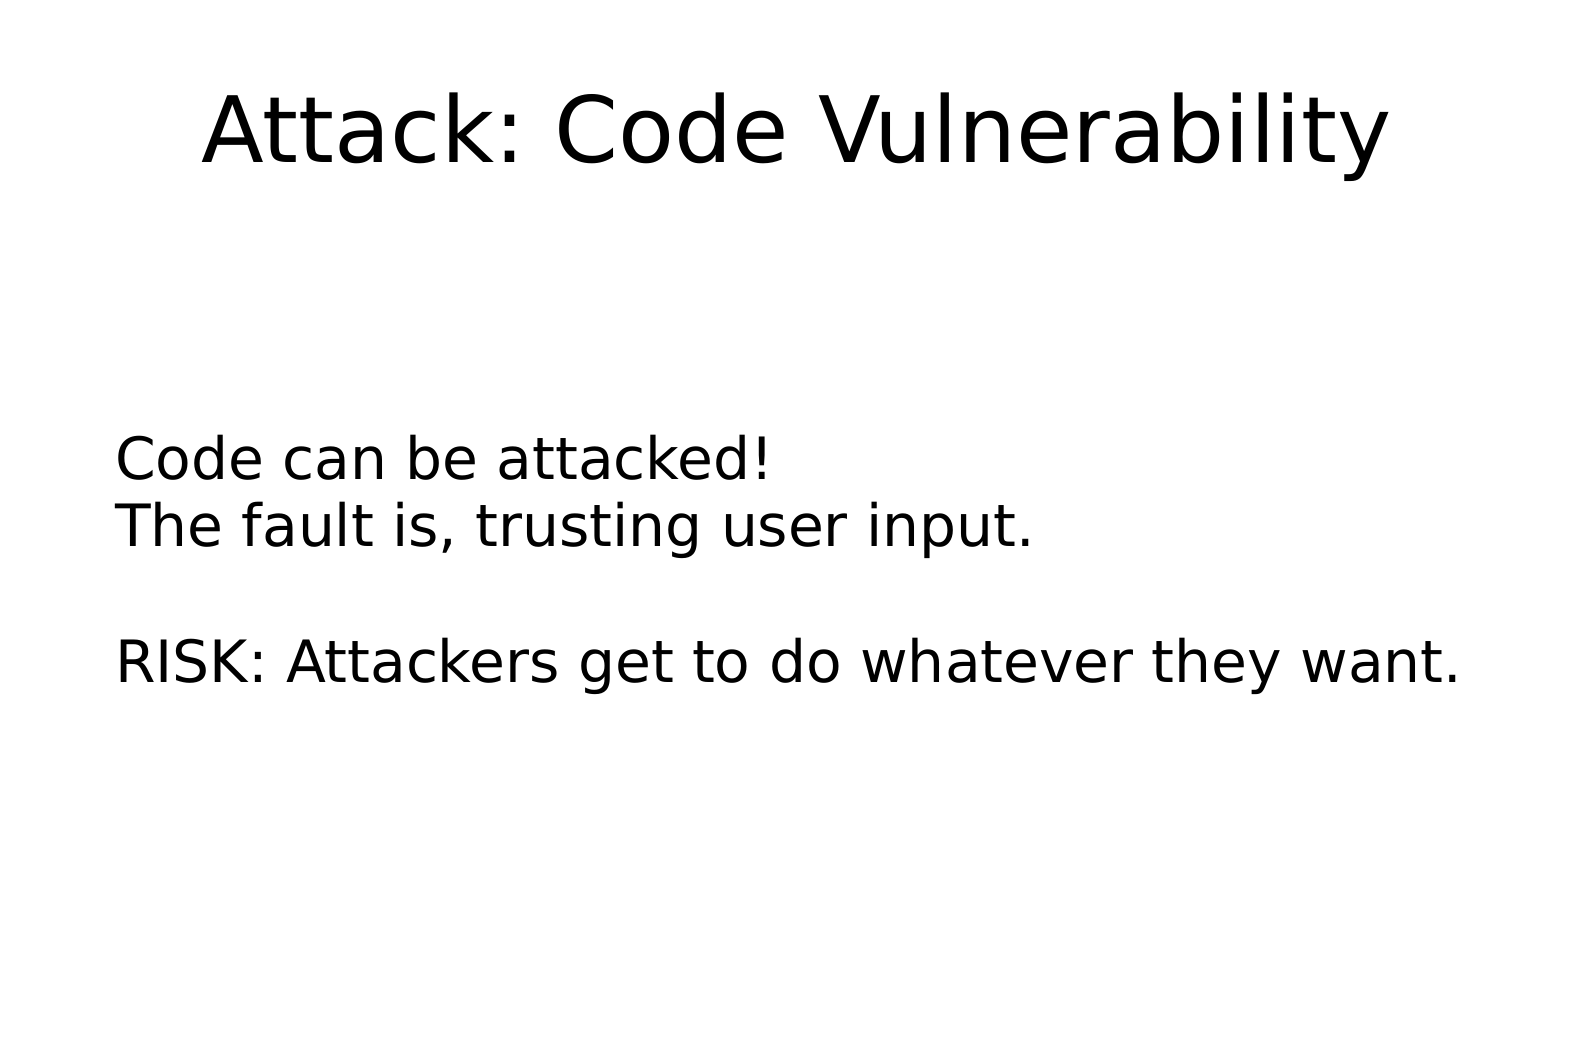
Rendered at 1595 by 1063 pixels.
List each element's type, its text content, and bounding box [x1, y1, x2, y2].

subtitle Code can be attacked! The fault is, trusting user input. RISK: Attackers get to do whatever they want. [79, 256, 1515, 943]
title Attack: Code Vulnerability [79, 49, 1515, 213]
